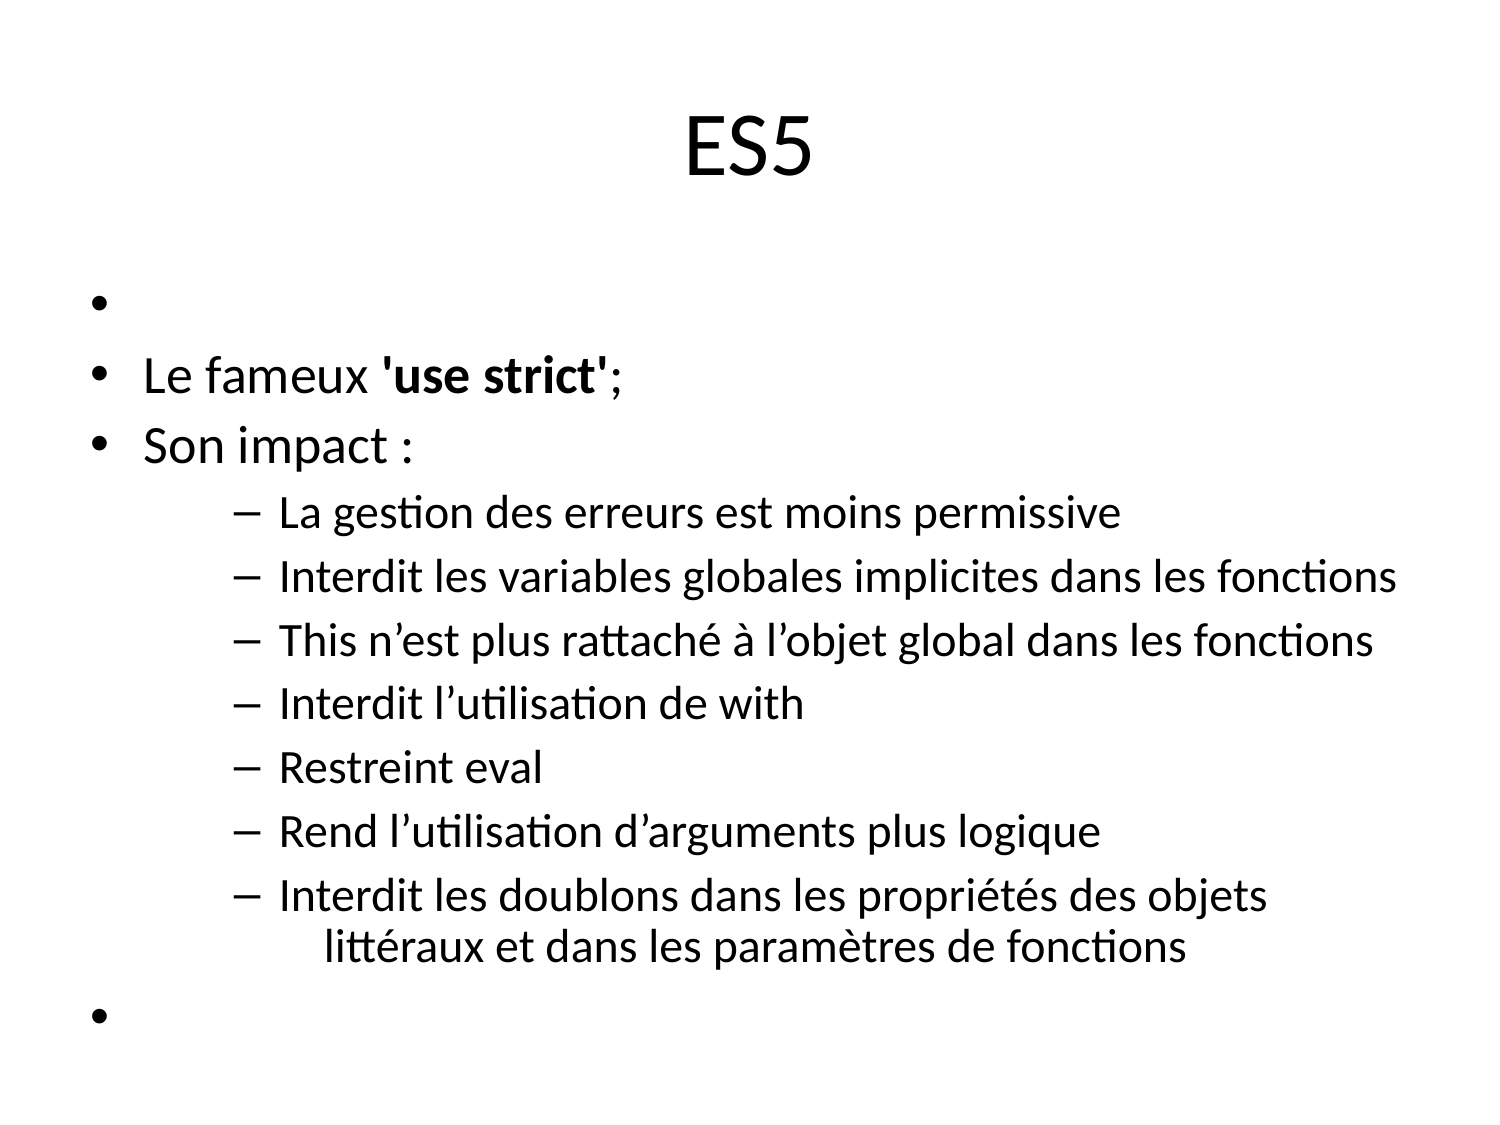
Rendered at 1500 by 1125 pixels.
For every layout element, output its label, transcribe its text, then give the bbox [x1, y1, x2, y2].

list Le fameux 'use strict'; Son impact : La gestion des erreurs est moins permissive Interdit les variables globales implicites dans les fonctions This n’est plus rattaché à l’objet global dans les fonctions Interdit l’utilisation de with Restreint eval Rend l’utilisation d’arguments plus logique Interdit les doublons dans les propriétés des objets littéraux et dans les paramètres de fonctions [75, 262, 1426, 1005]
title ES5 [75, 45, 1426, 233]
